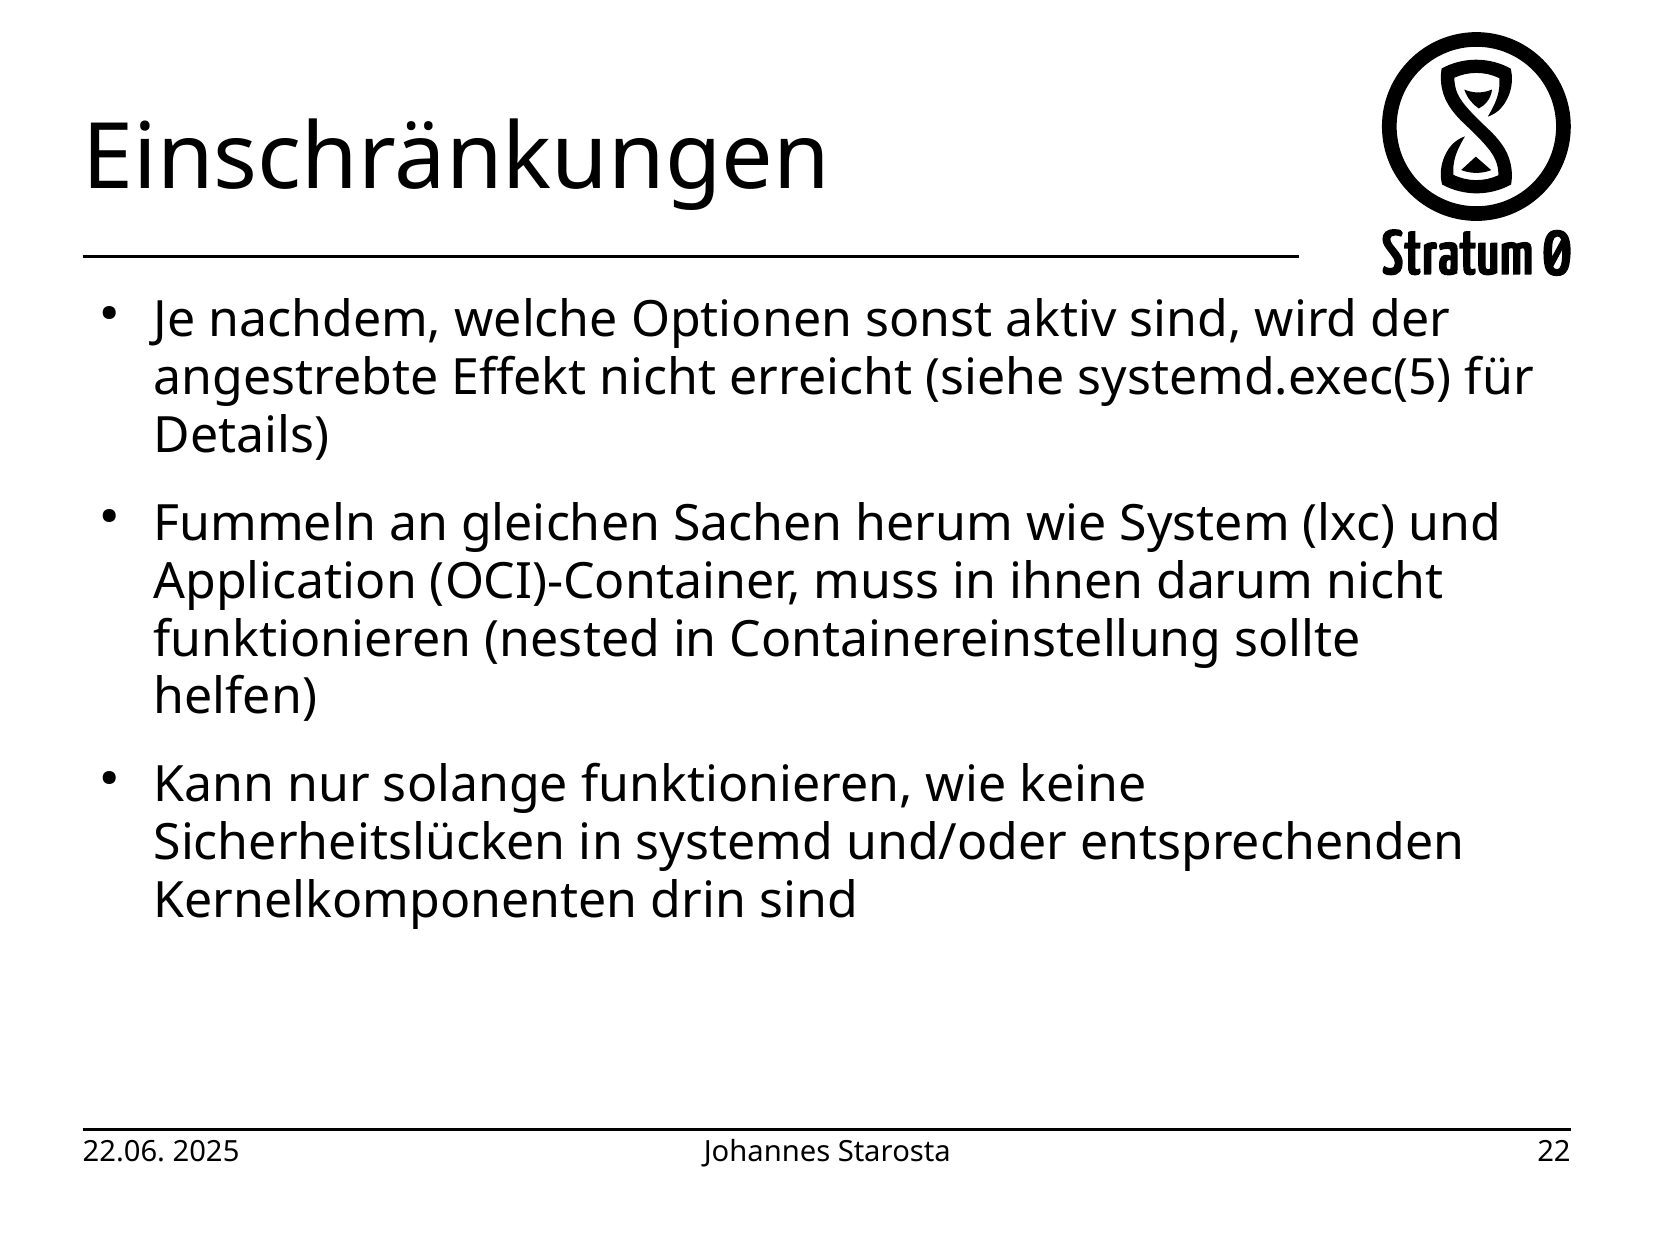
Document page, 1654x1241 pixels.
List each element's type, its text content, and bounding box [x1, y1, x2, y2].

list Je nachdem, welche Optionen sonst aktiv sind, wird der angestrebte Effekt nicht erreicht (siehe systemd.exec(5) für Details) Fummeln an gleichen Sachen herum wie System (lxc) und Application (OCI)-Container, muss in ihnen darum nicht funktionieren (nested in Containereinstellung sollte helfen) Kann nur solange funktionieren, wie keine Sicherheitslücken in systemd und/oder entsprechenden Kernelkomponenten drin sind [82, 290, 1538, 1010]
title Einschränkungen [82, 49, 1300, 257]
